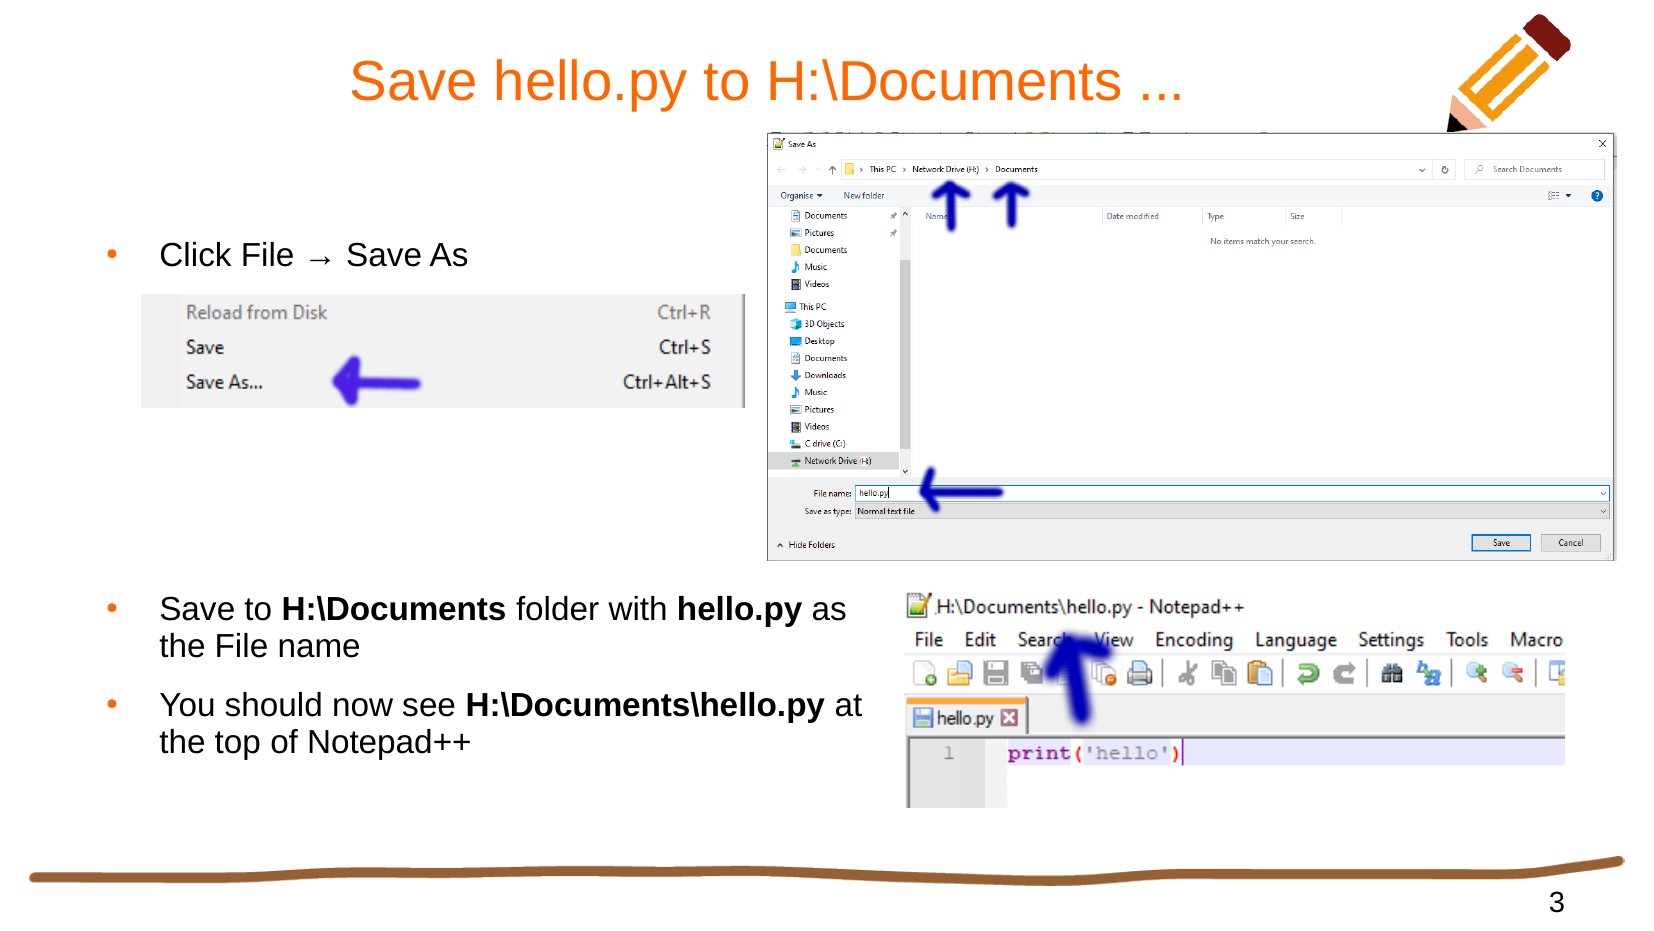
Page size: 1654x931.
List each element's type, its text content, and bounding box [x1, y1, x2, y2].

picture [904, 590, 1565, 808]
picture [141, 294, 745, 408]
list Click File → Save As Save to H:\Documents folder with hello.py as the File name You should now see H:\Documents\hello.py at the top of Notepad++ [88, 236, 886, 886]
picture [886, 856, 1625, 886]
picture [767, 14, 1617, 562]
picture [29, 856, 88, 886]
title Save hello.py to H:\Documents ... [88, 29, 1447, 133]
